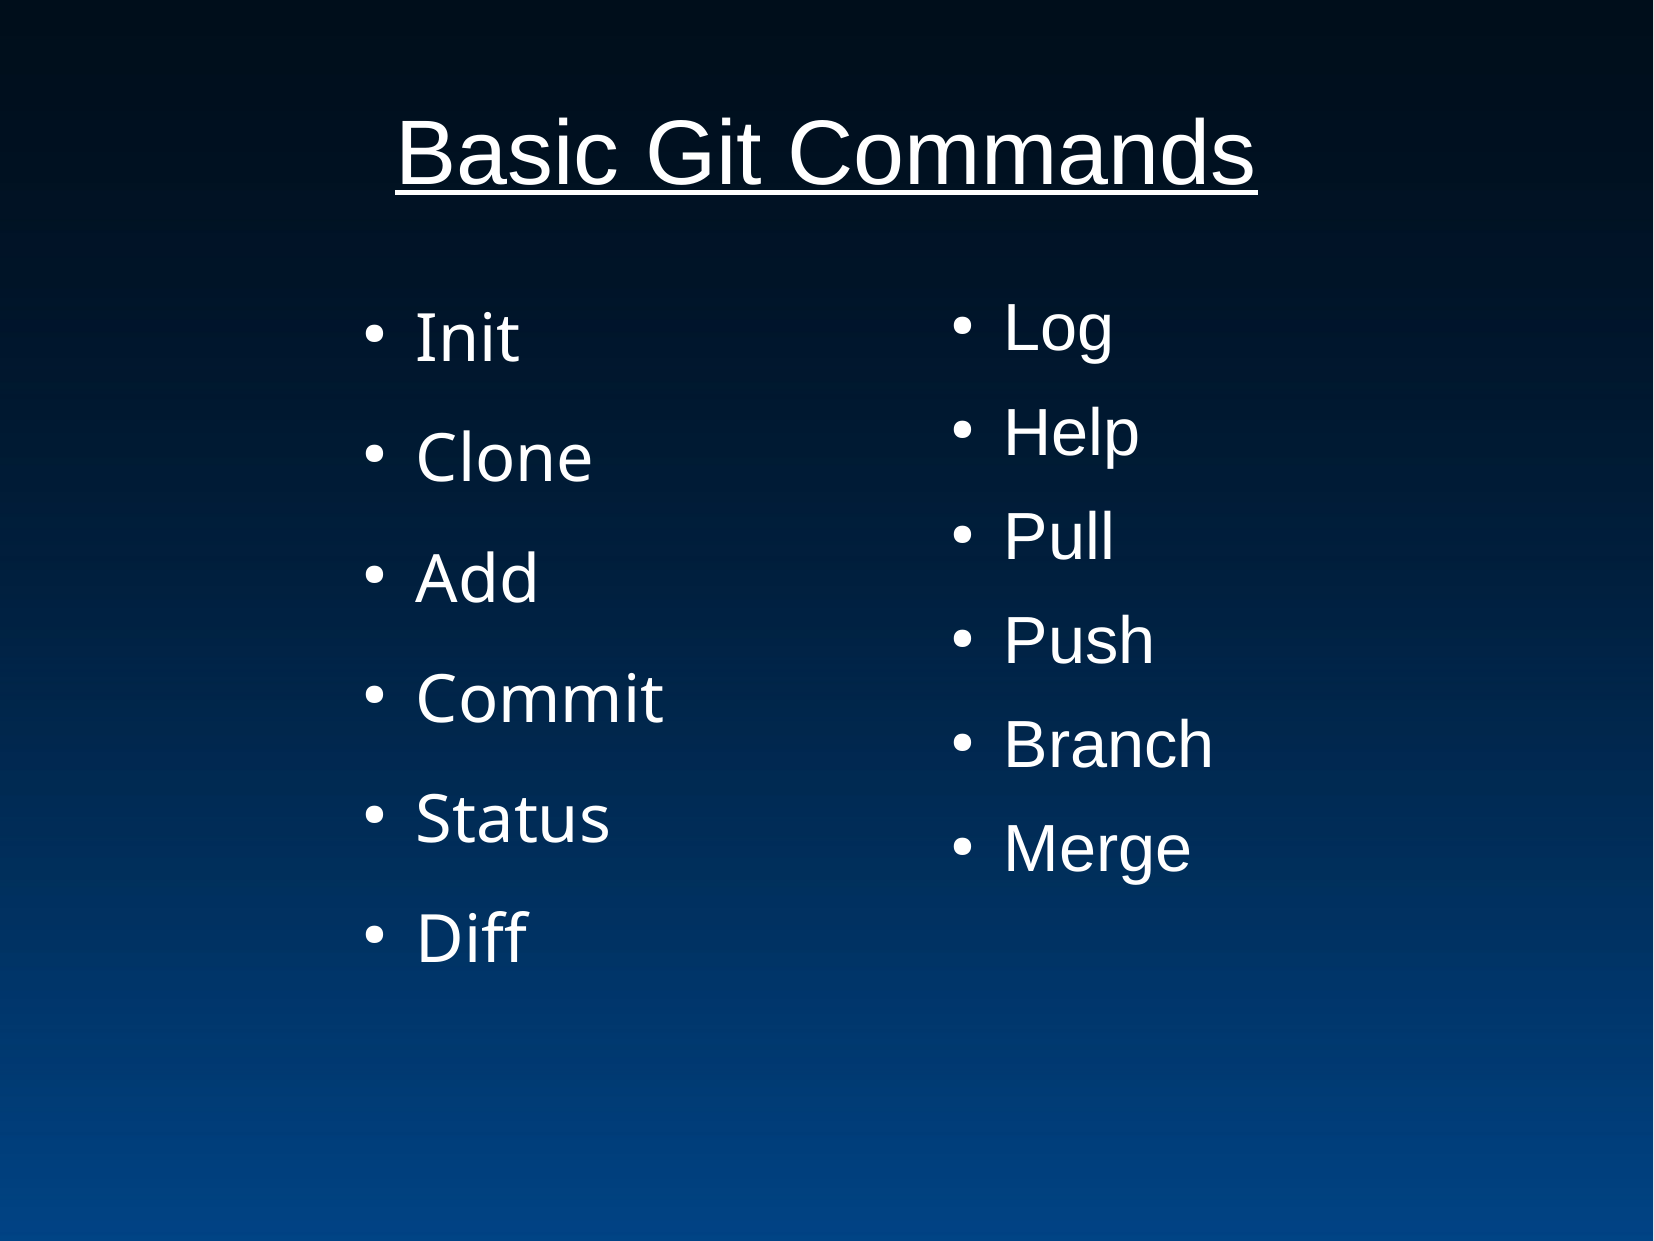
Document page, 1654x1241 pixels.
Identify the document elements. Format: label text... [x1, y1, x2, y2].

list Init Clone Add Commit Status Diff [345, 290, 815, 1010]
title Basic Git Commands [82, 49, 1571, 257]
picture [0, 0, 1654, 1241]
list Log Help Pull Push Branch Merge [932, 290, 1351, 1010]
